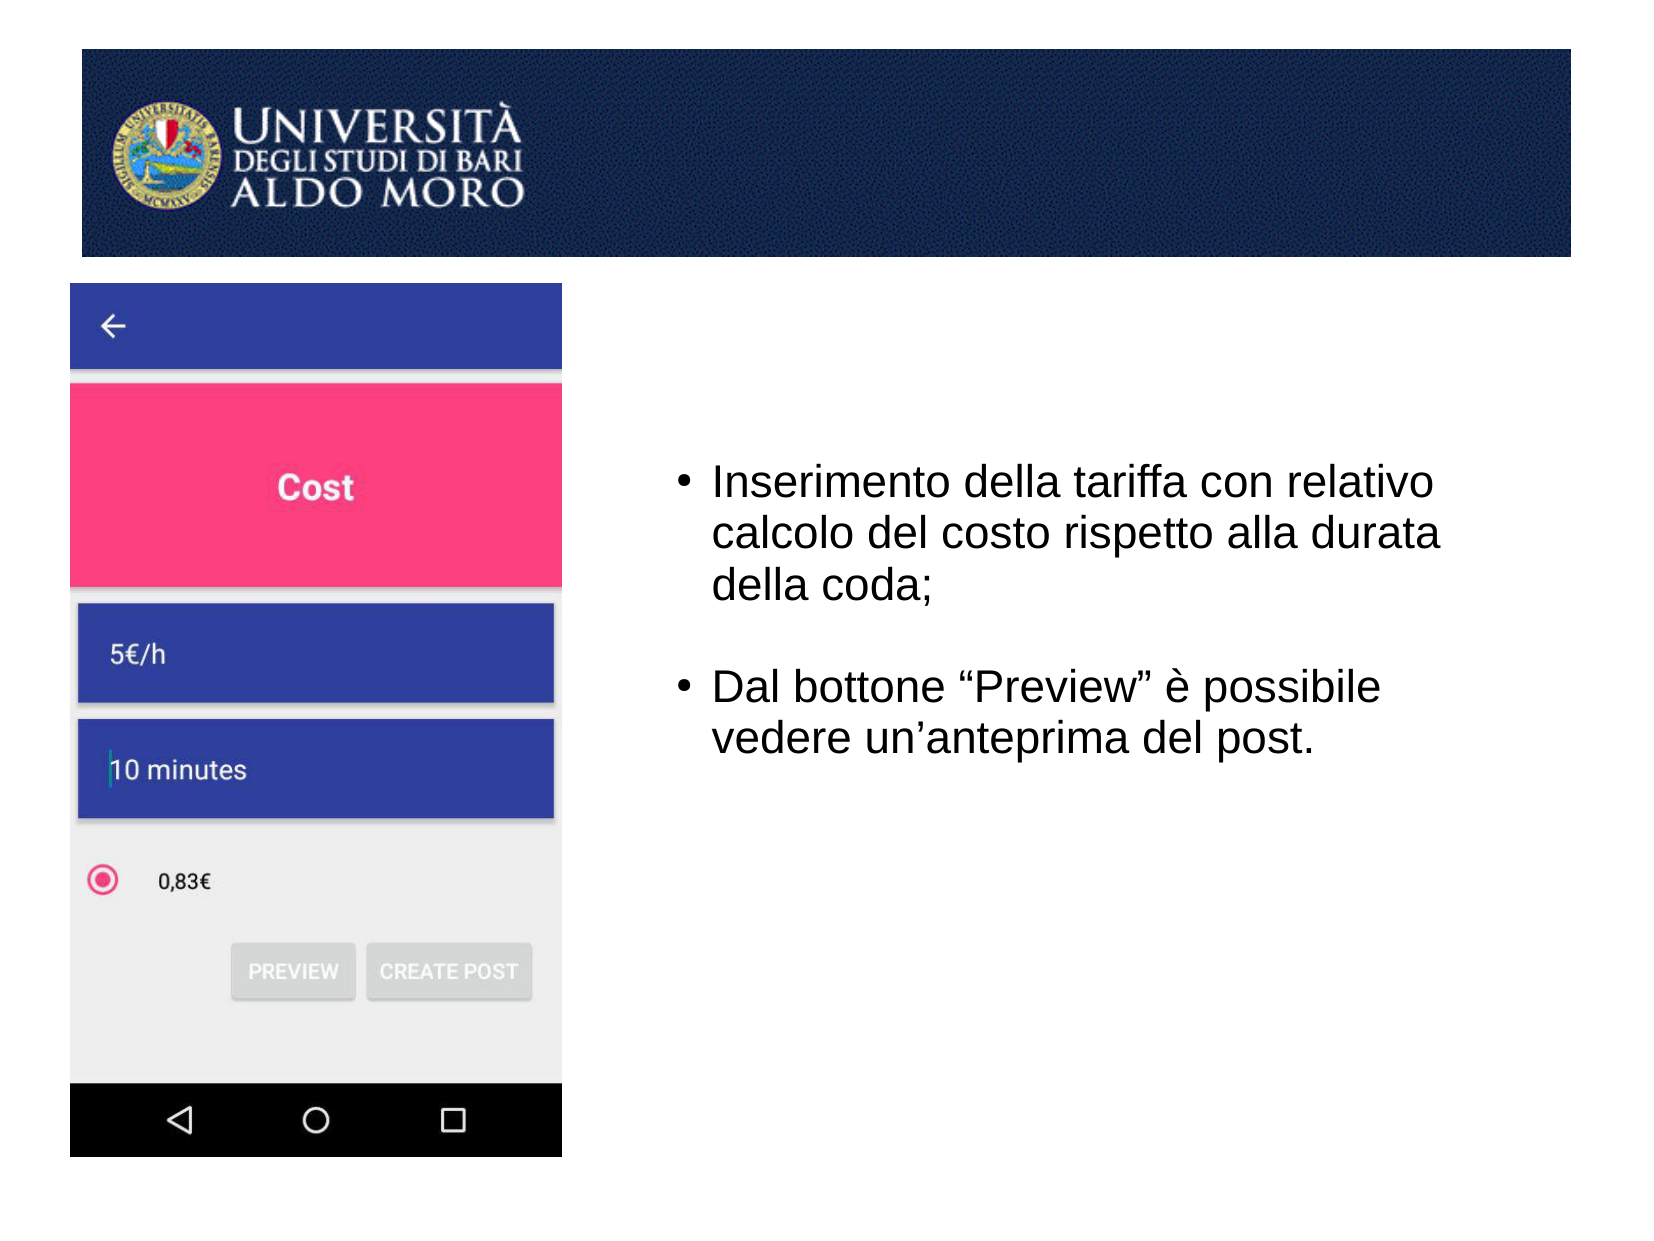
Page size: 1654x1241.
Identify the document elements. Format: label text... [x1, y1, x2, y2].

text_box Inserimento della tariffa con relativo calcolo del costo rispetto alla durata della coda; Dal bottone “Preview” è possibile vedere un’anteprima del post. [661, 448, 1477, 772]
picture [70, 283, 562, 1157]
picture [82, 49, 1571, 257]
